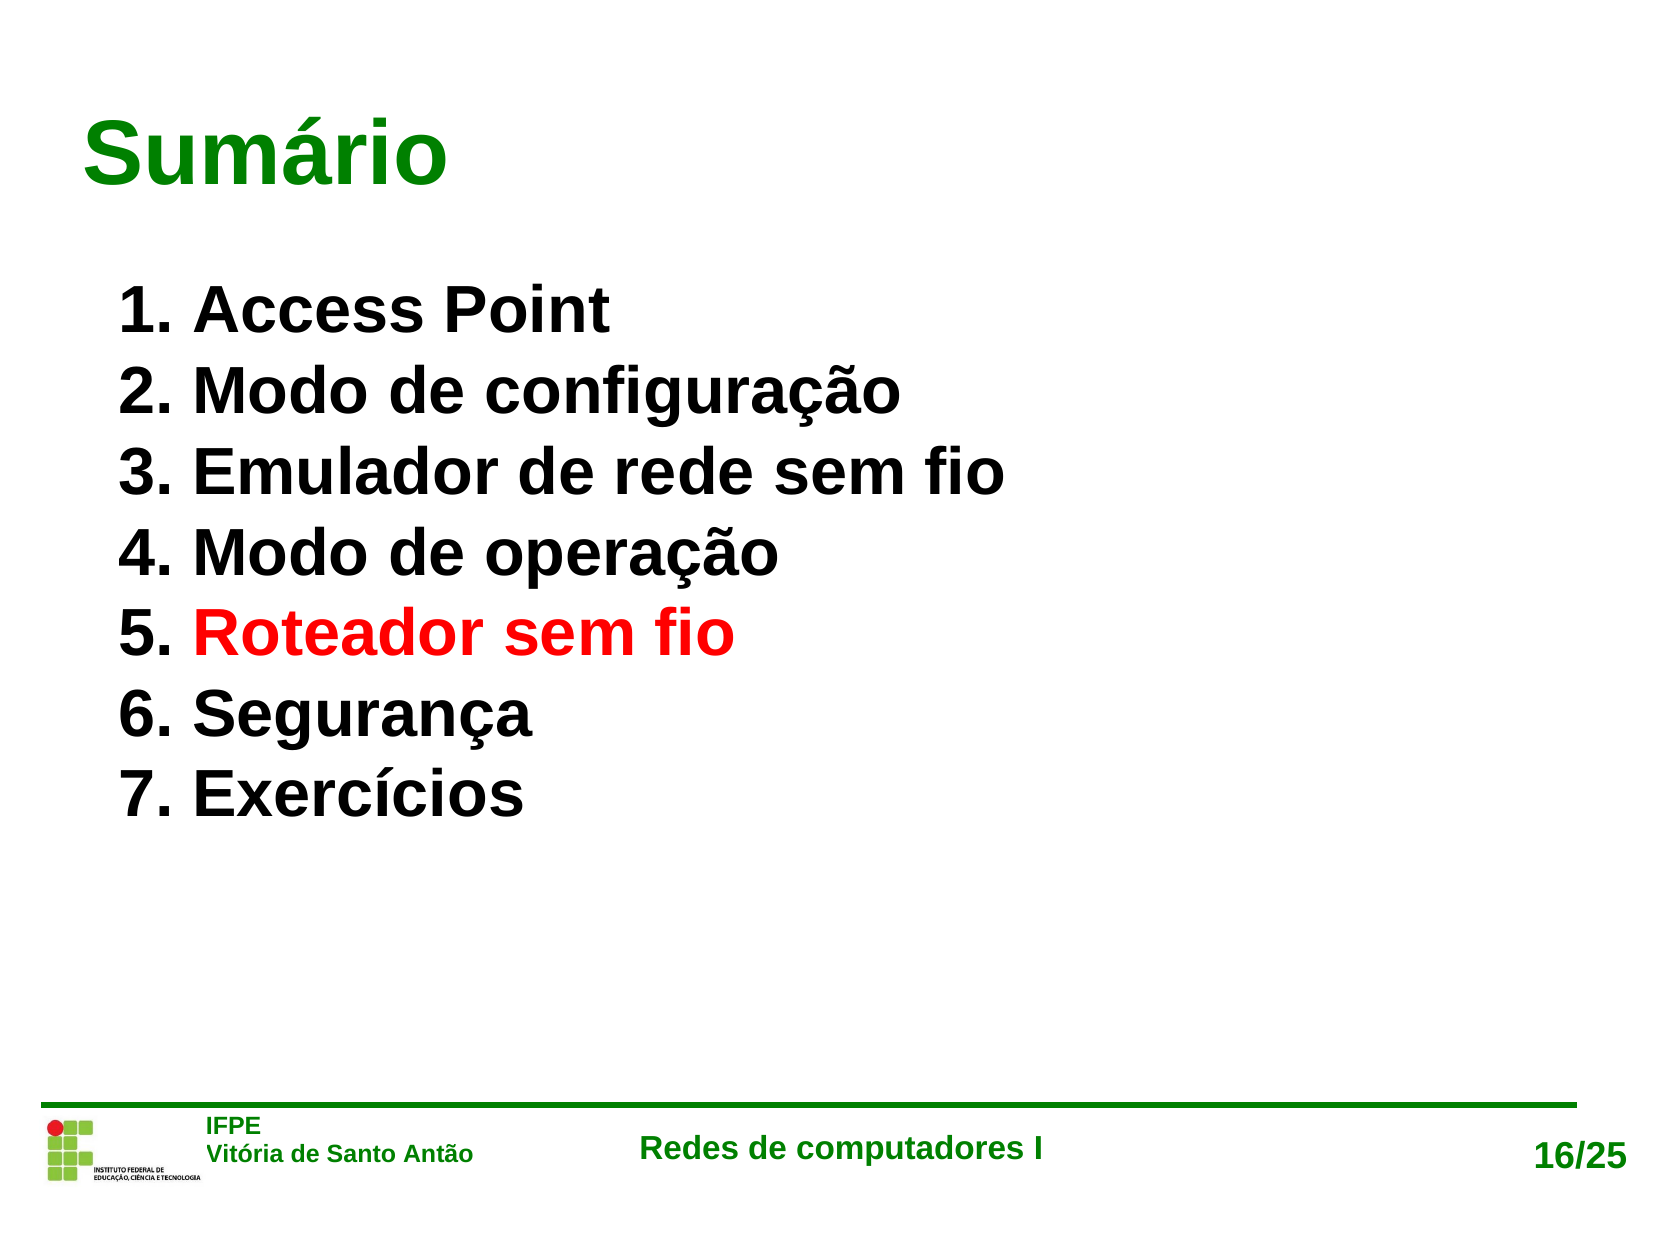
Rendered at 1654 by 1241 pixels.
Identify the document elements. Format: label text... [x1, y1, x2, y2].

list Access Point Modo de configuração Emulador de rede sem fio Modo de operação Roteador sem fio Segurança Exercícios [82, 272, 1571, 1091]
title Sumário [82, 49, 1571, 257]
picture [39, 1111, 207, 1191]
